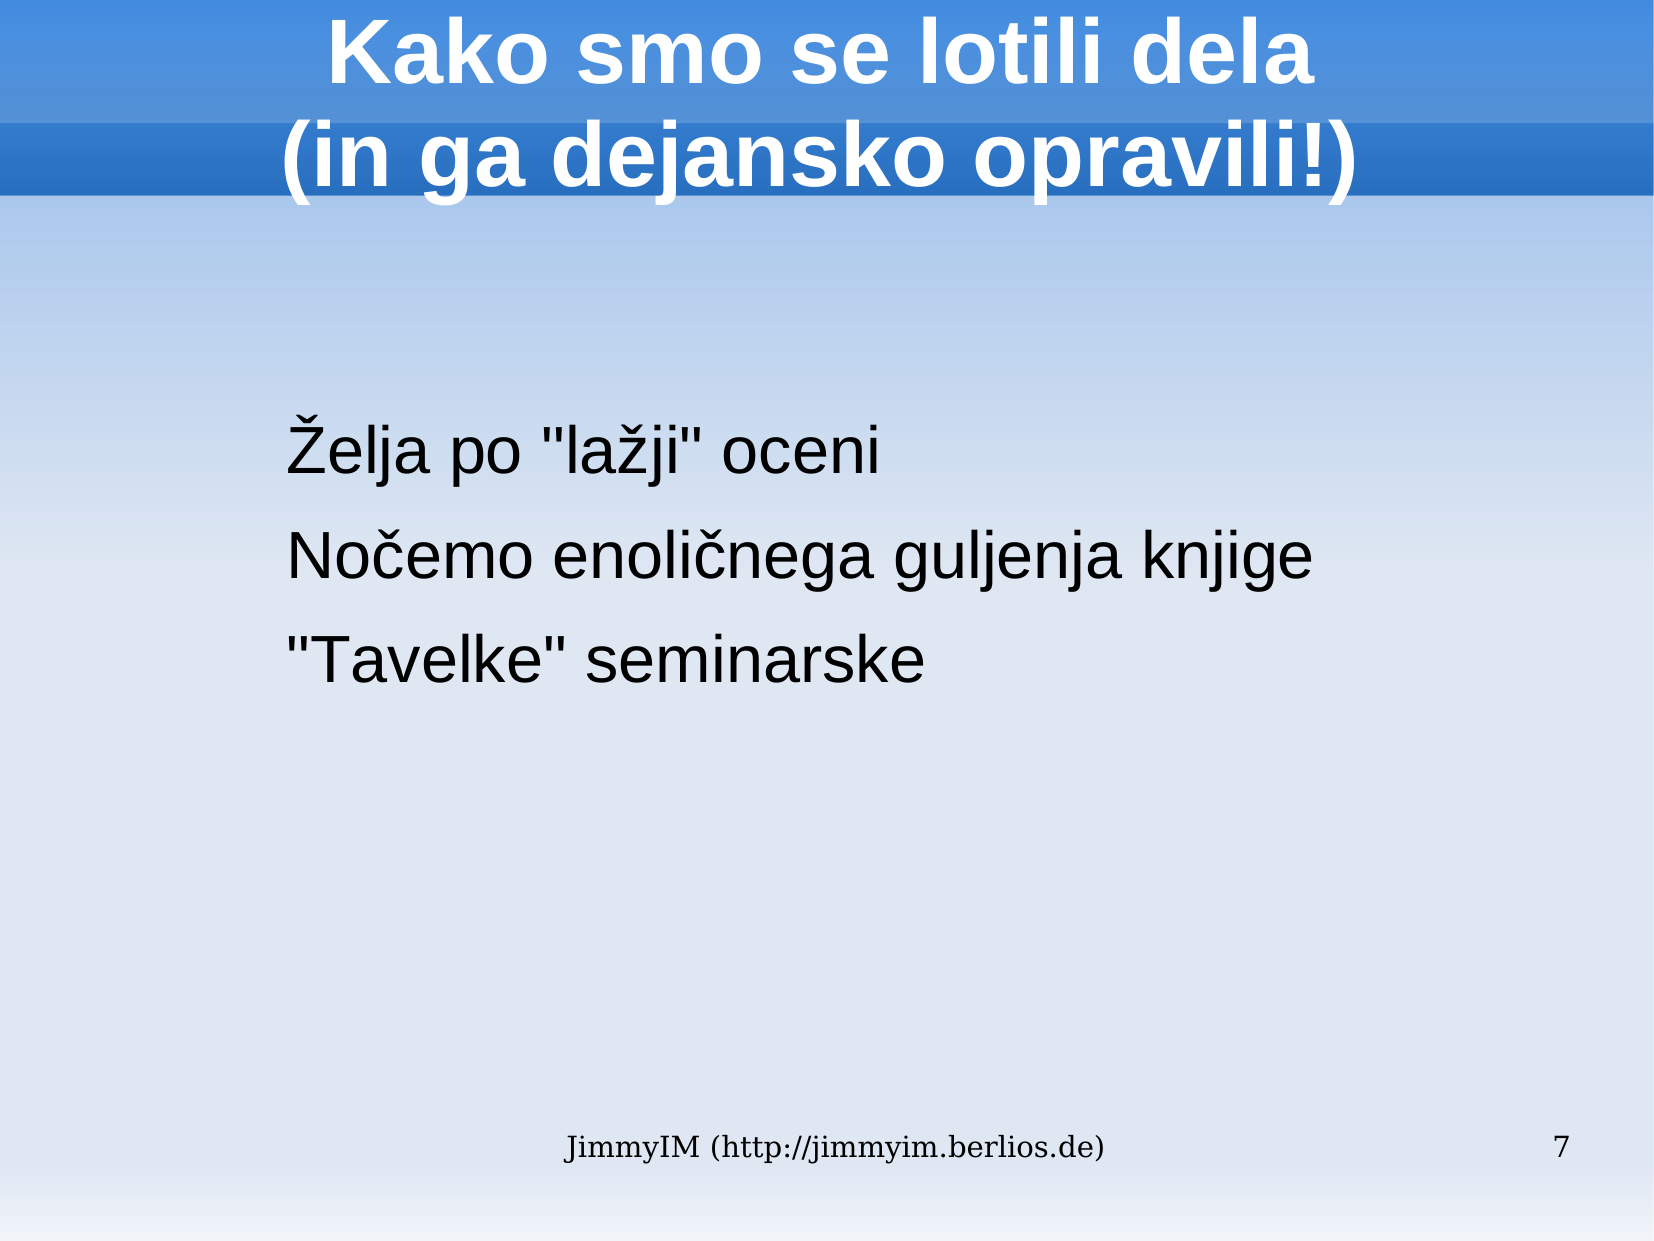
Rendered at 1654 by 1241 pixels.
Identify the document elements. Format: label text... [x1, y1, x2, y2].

picture [0, 0, 1654, 1241]
list Želja po "lažji" oceni Nočemo enoličnega guljenja knjige "Tavelke" seminarske [268, 413, 1427, 810]
title Kako smo se lotili dela (in ga dejansko opravili!) [76, 0, 1565, 208]
